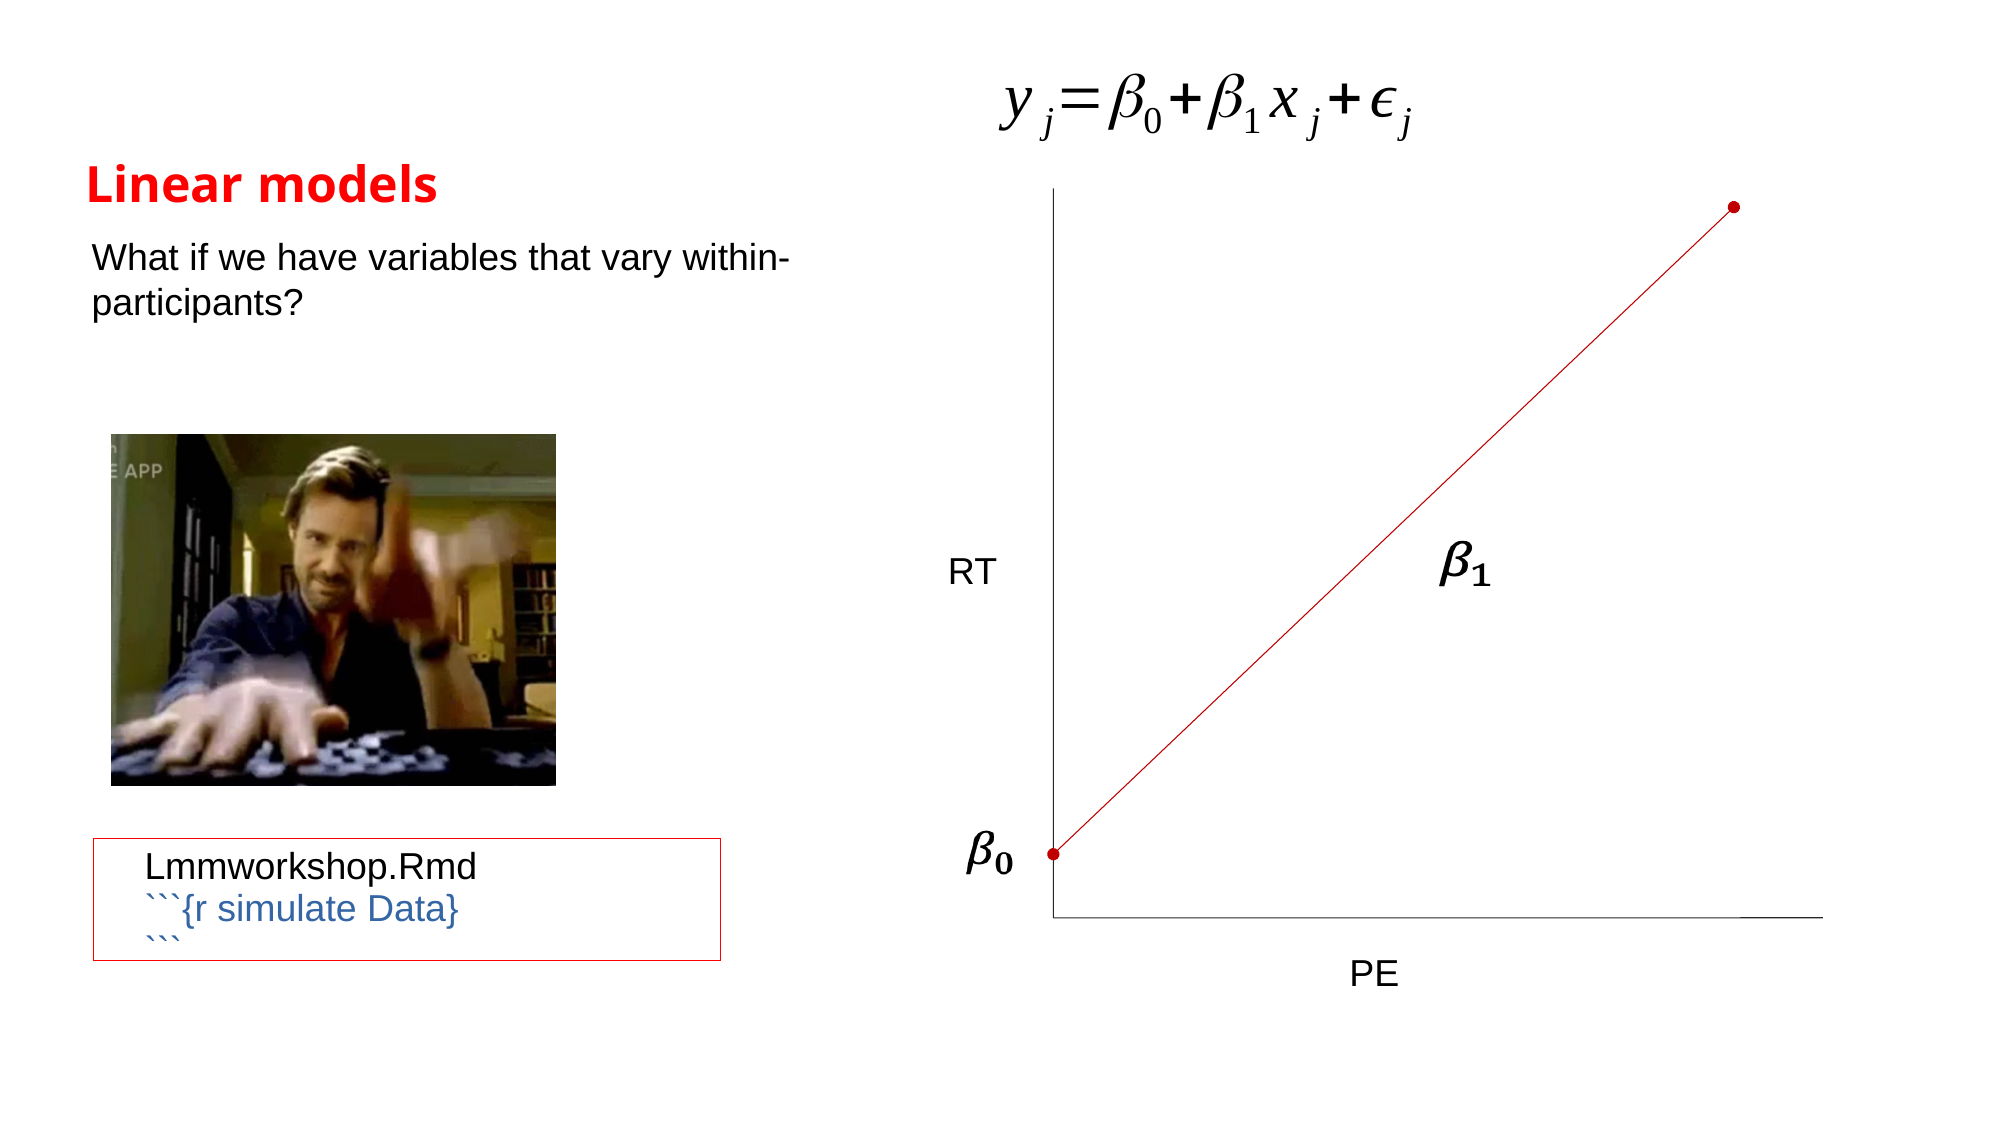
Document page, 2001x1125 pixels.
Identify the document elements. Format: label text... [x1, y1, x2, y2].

text_box RT [933, 543, 1300, 601]
picture [111, 434, 556, 786]
text_box [1411, 524, 1528, 611]
text_box Lmmworkshop.Rmd ```{r simulate Data} ``` [129, 838, 780, 980]
chart [980, 62, 1431, 142]
text_box PE [1334, 944, 1701, 1002]
text_box What if we have variables that vary within-participants? [76, 225, 922, 556]
text_box Lmmworkshop.Rmd ```{r simulate Data} ``` [129, 839, 720, 960]
text_box Linear models [70, 77, 1796, 296]
text_box [941, 811, 1040, 898]
